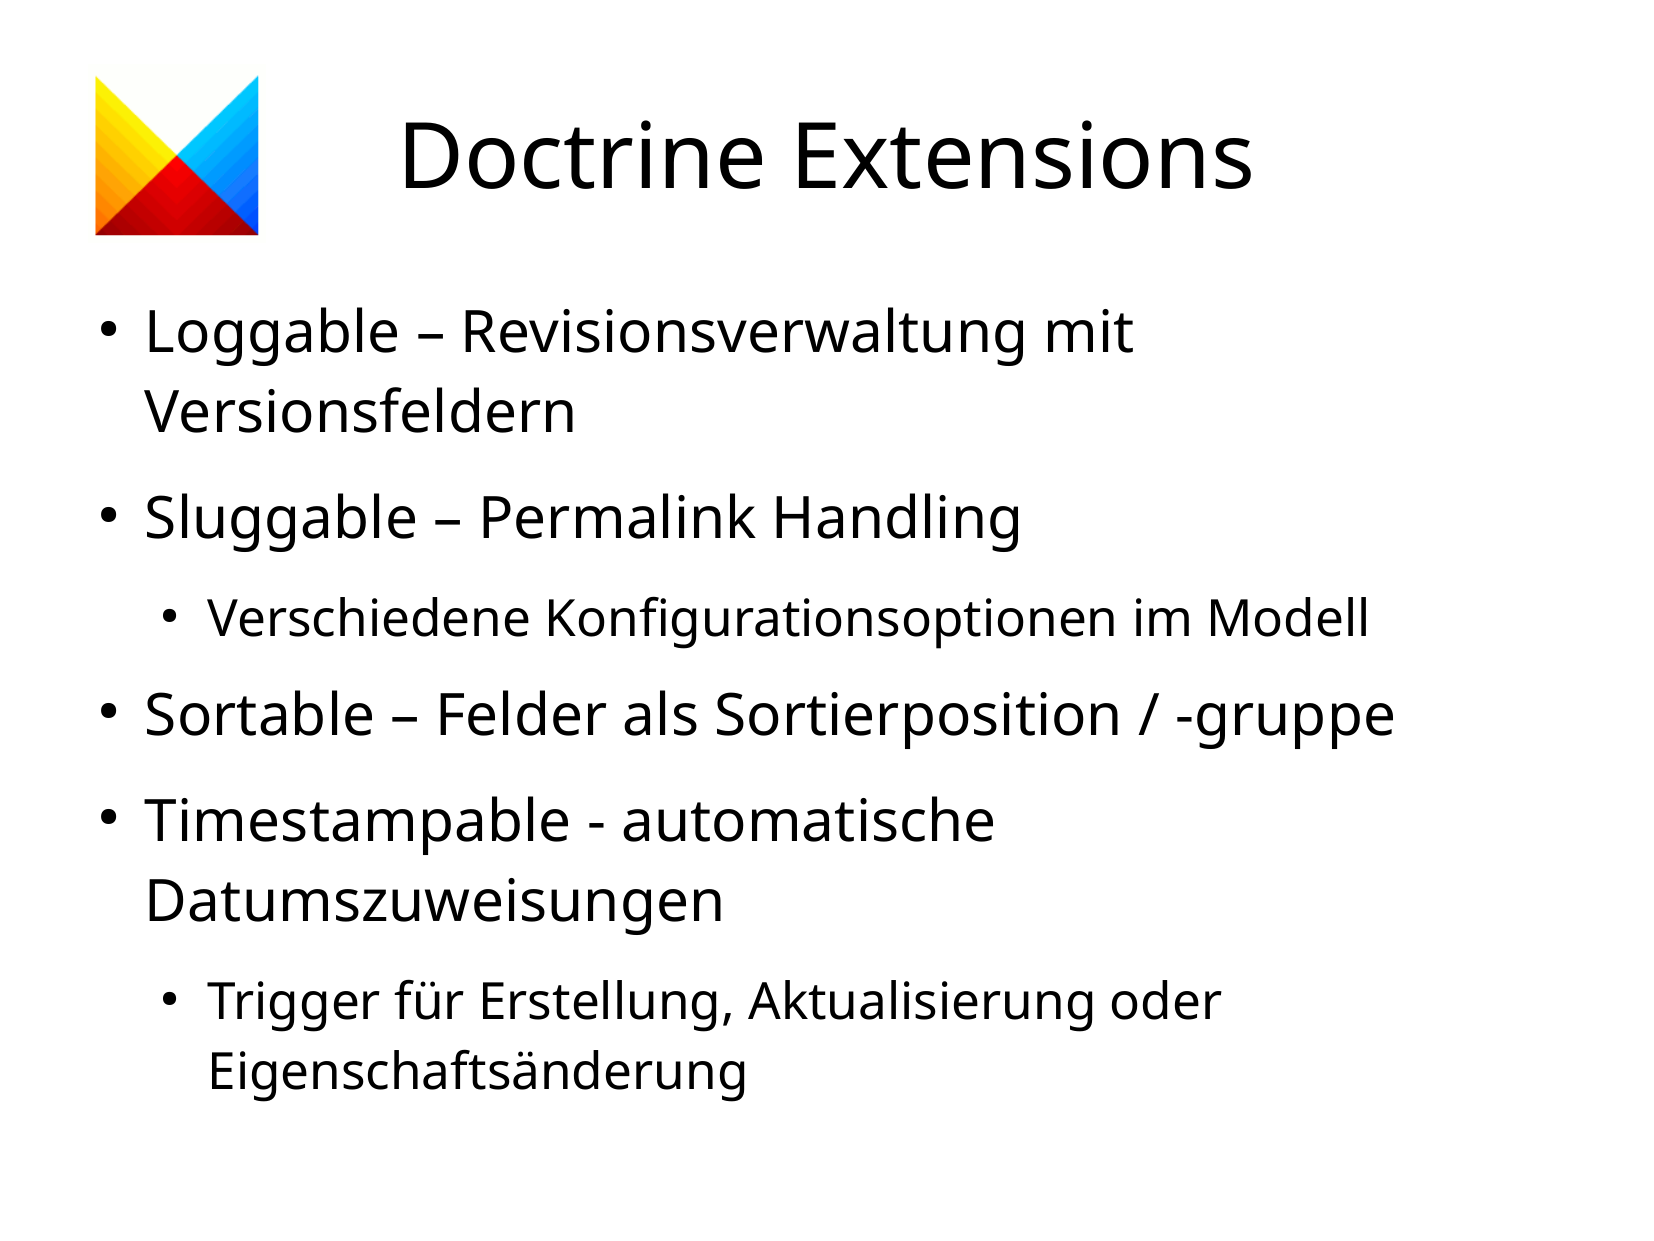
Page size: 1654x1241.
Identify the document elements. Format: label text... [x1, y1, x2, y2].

title Doctrine Extensions [82, 49, 1571, 257]
list Loggable – Revisionsverwaltung mit Versionsfeldern Sluggable – Permalink Handling Verschiedene Konfigurationsoptionen im Modell Sortable – Felder als Sortierposition / -gruppe Timestampable - automatische Datumszuweisungen Trigger für Erstellung, Aktualisierung oder Eigenschaftsänderung [82, 290, 1571, 1109]
